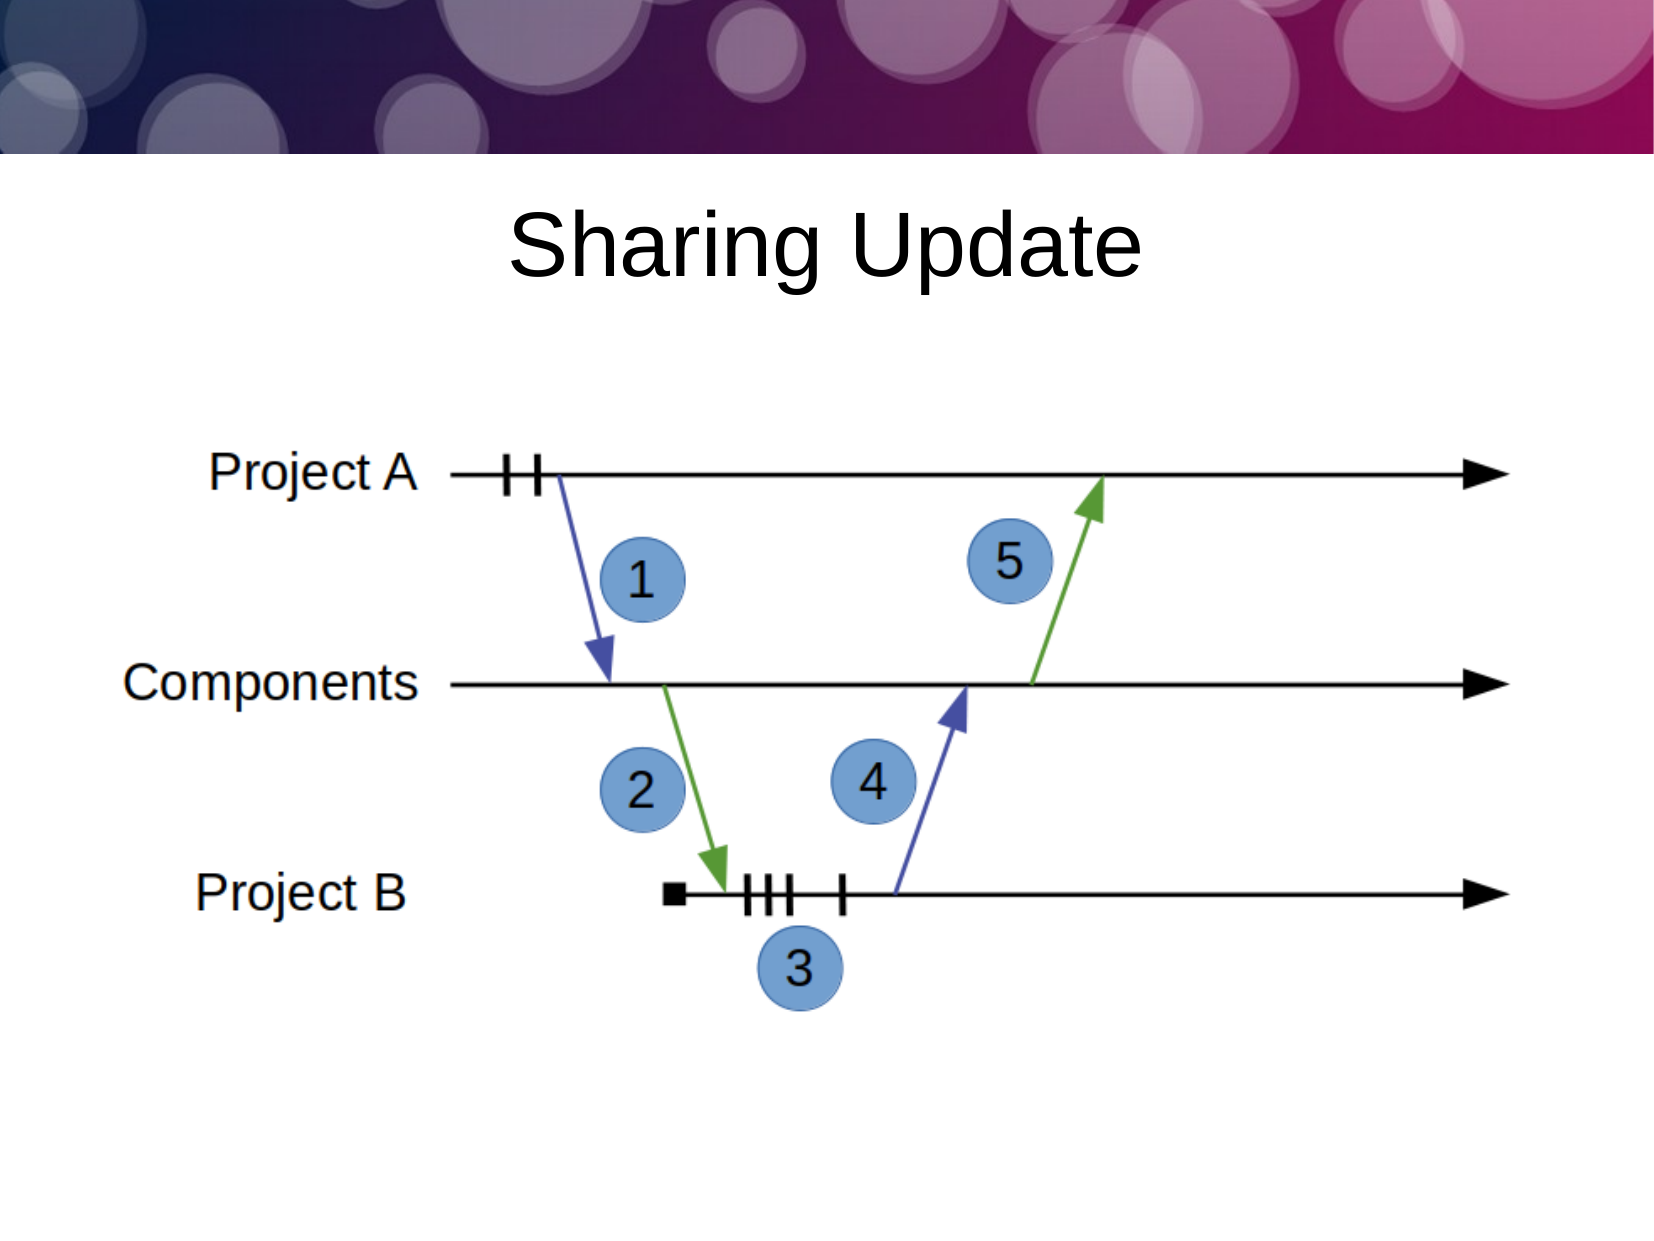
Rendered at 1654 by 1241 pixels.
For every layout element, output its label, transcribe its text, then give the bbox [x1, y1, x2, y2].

picture [82, 406, 1571, 1047]
picture [0, 0, 1654, 154]
title Sharing Update [82, 159, 1571, 331]
